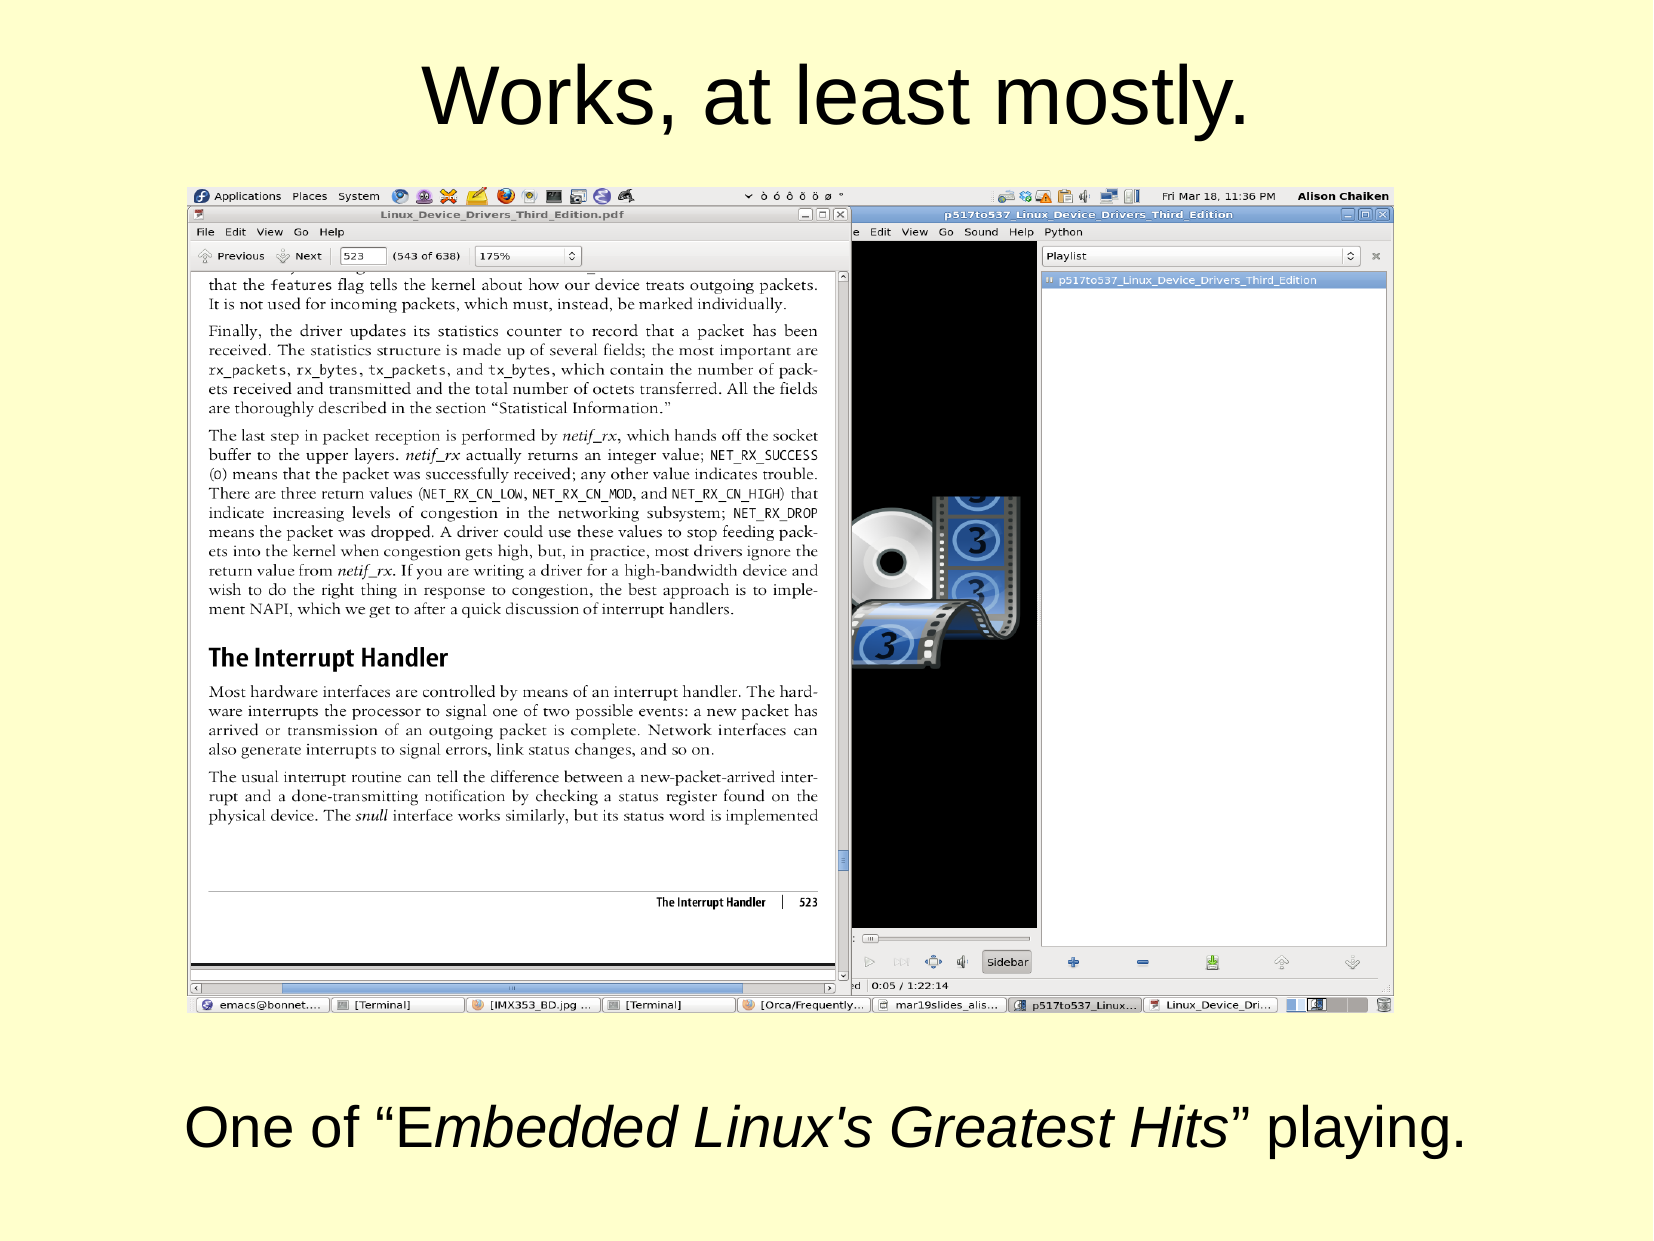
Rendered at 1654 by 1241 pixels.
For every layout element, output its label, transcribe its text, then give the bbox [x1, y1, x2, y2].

text_box One of “Embedded Linux's Greatest Hits” playing. [169, 1087, 1484, 1168]
picture [187, 187, 1394, 1013]
text_box Works, at least mostly. [406, 42, 1276, 151]
